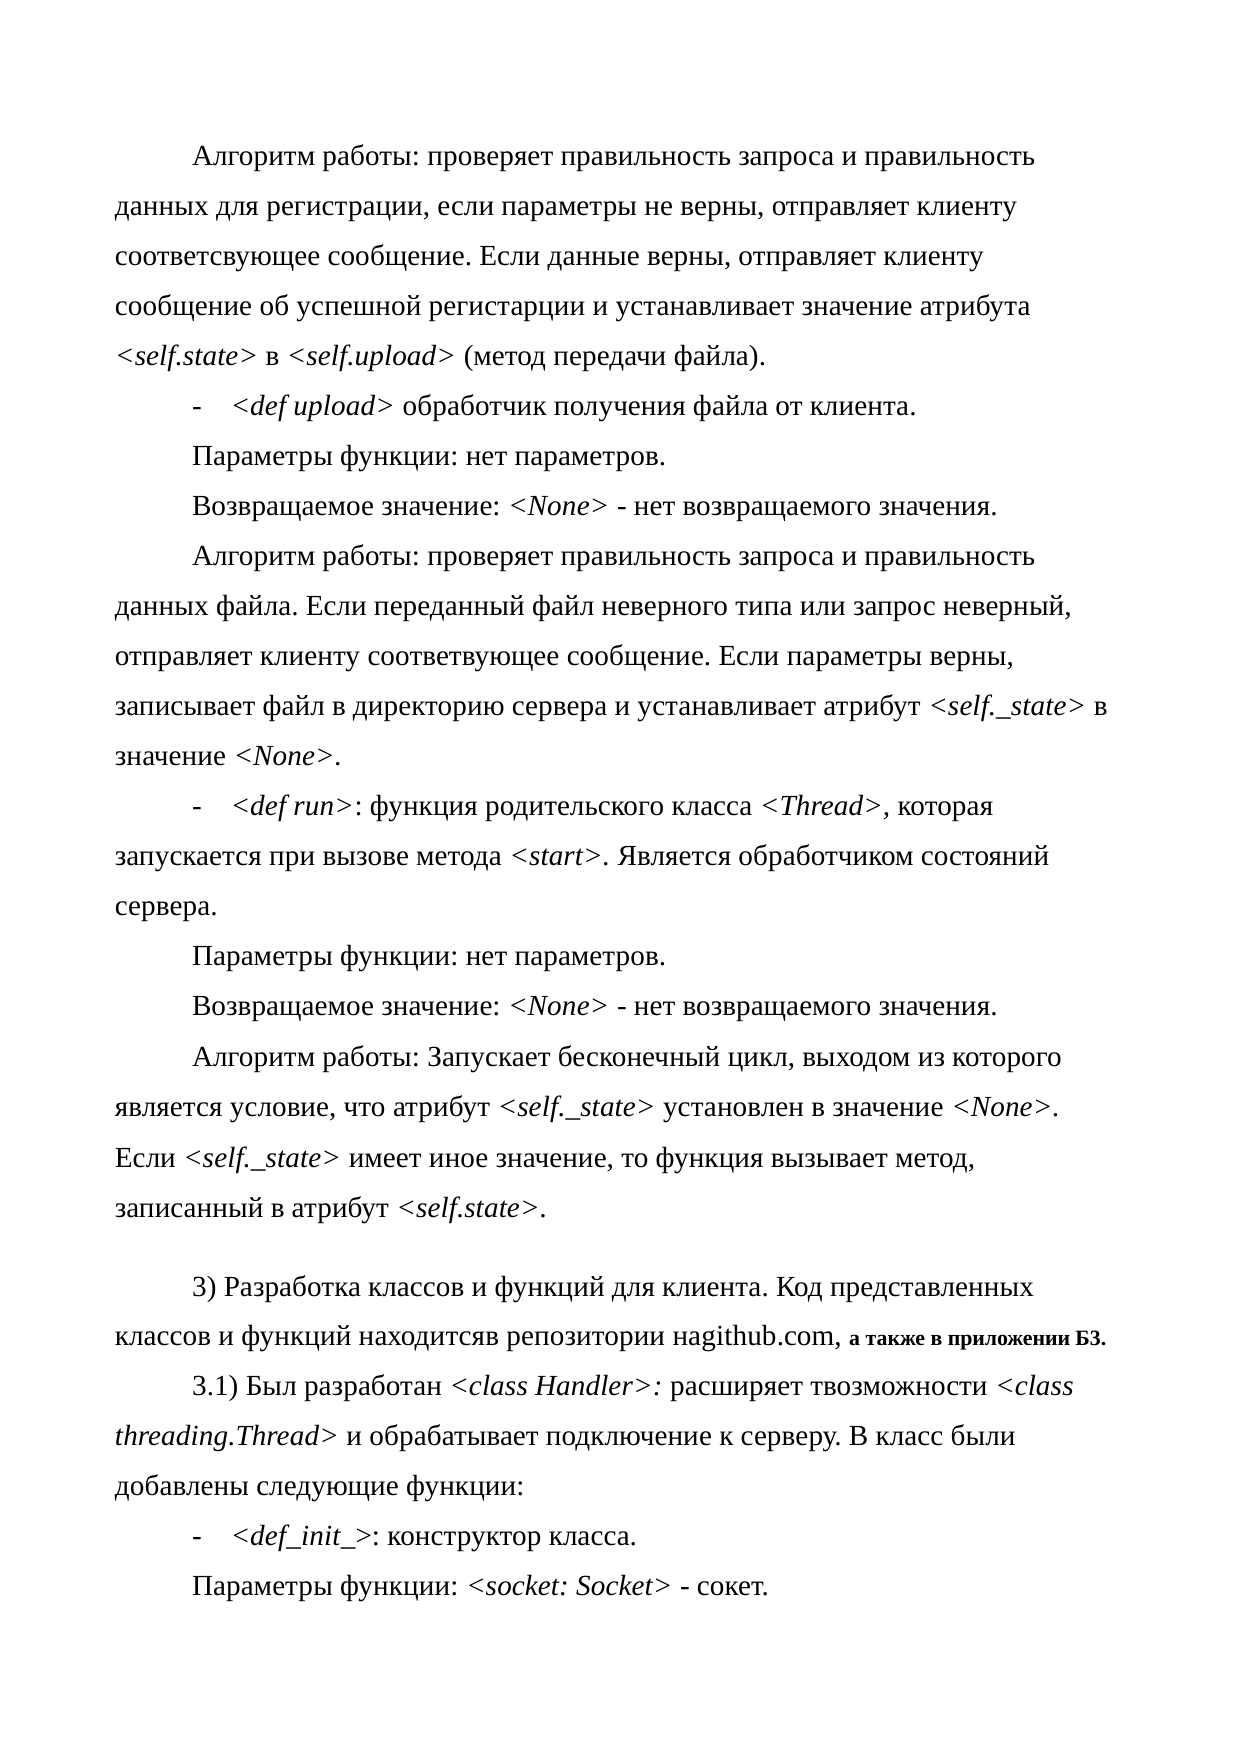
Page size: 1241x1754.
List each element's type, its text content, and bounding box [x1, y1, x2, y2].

text_box Алгоритм работы: проверяет правильность запроса и правильность данных для регистрации, если параметры не верны, отправляет клиенту соответсвующее сообщение. Если данные верны, отправляет клиенту сообщение об успешной регистарции и устанавливает значение атрибута <self.state> в <self.upload> (метод передачи файла). - <def upload> обработчик получения файла от клиента. Параметры функции: нет параметров. Возвращаемое значение: <None> - нет возвращаемого значения. Алгоритм работы: проверяет правильность запроса и правильность данных файла. Если переданный файл неверного типа или запрос неверный, отправляет клиенту соответвующее сообщение. Если параметры верны, записывает файл в директорию сервера и устанавливает атрибут <self._state> в значение <None>. - <def run>: функция родительского класса <Thread>, которая запускается при вызове метода <start>. Является обработчиком состояний сервера. Параметры функции: нет параметров. Возвращаемое значение: <None> - нет возвращаемого значения. Алгоритм работы: Запускает бесконечный цикл, выходом из которого является условие, что атрибут <self._state> установлен в значение <None>. Если <self._state> имеет иное значение, то функция вызывает метод, записанный в атрибут <self.state>. 3) Разработка классов и функций для клиента. Код представленных классов и функций находитсяв репозитории наgithub.com, а также в приложении Б3. 3.1) Был разработан <class Handler>: расширяет твозможности <class threading.Thread> и обрабатывает подключение к серверу. В класс были добавлены следующие функции: - <def_init_>: конструктор класса. Параметры функции: <socket: Socket> - сокет. [115, 121, 1123, 1606]
